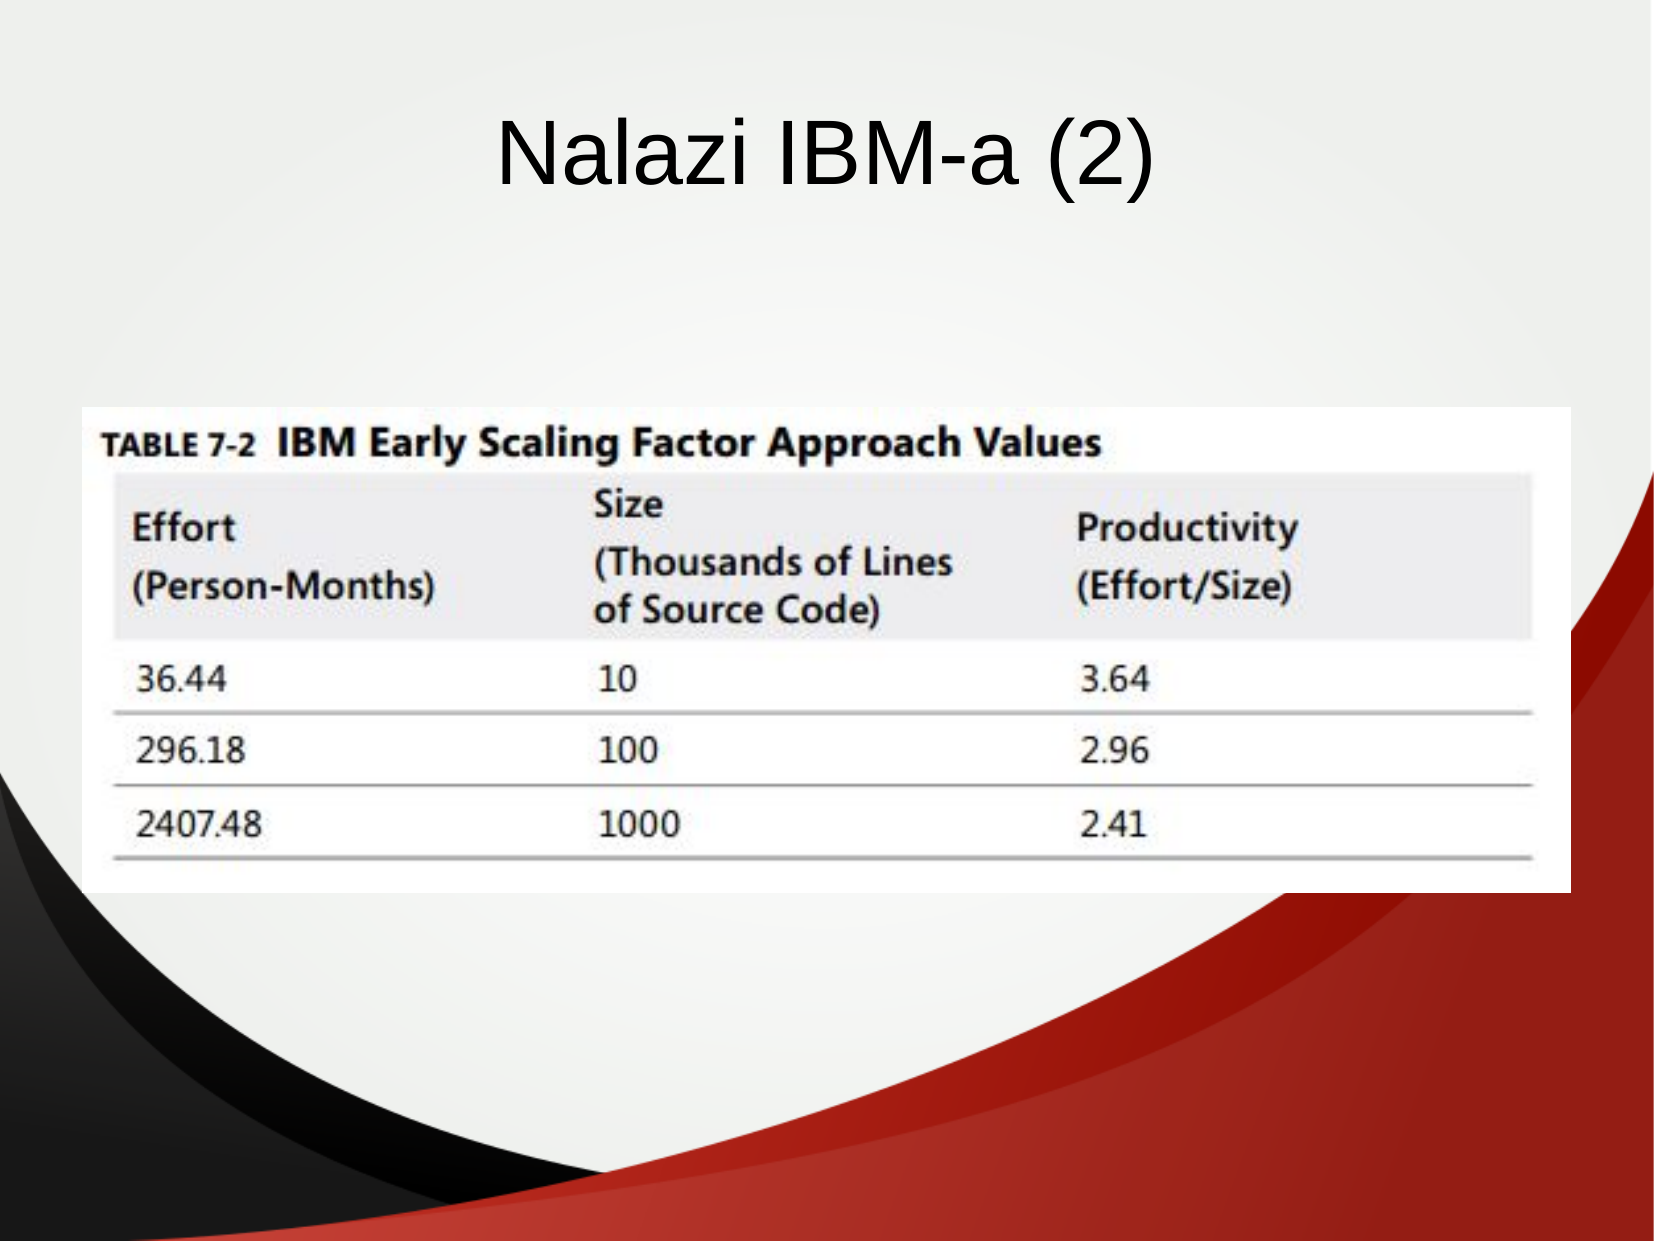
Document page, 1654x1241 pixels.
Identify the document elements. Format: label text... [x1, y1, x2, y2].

title Nalazi IBM-a (2) [82, 49, 1571, 257]
picture [0, 0, 1654, 1241]
